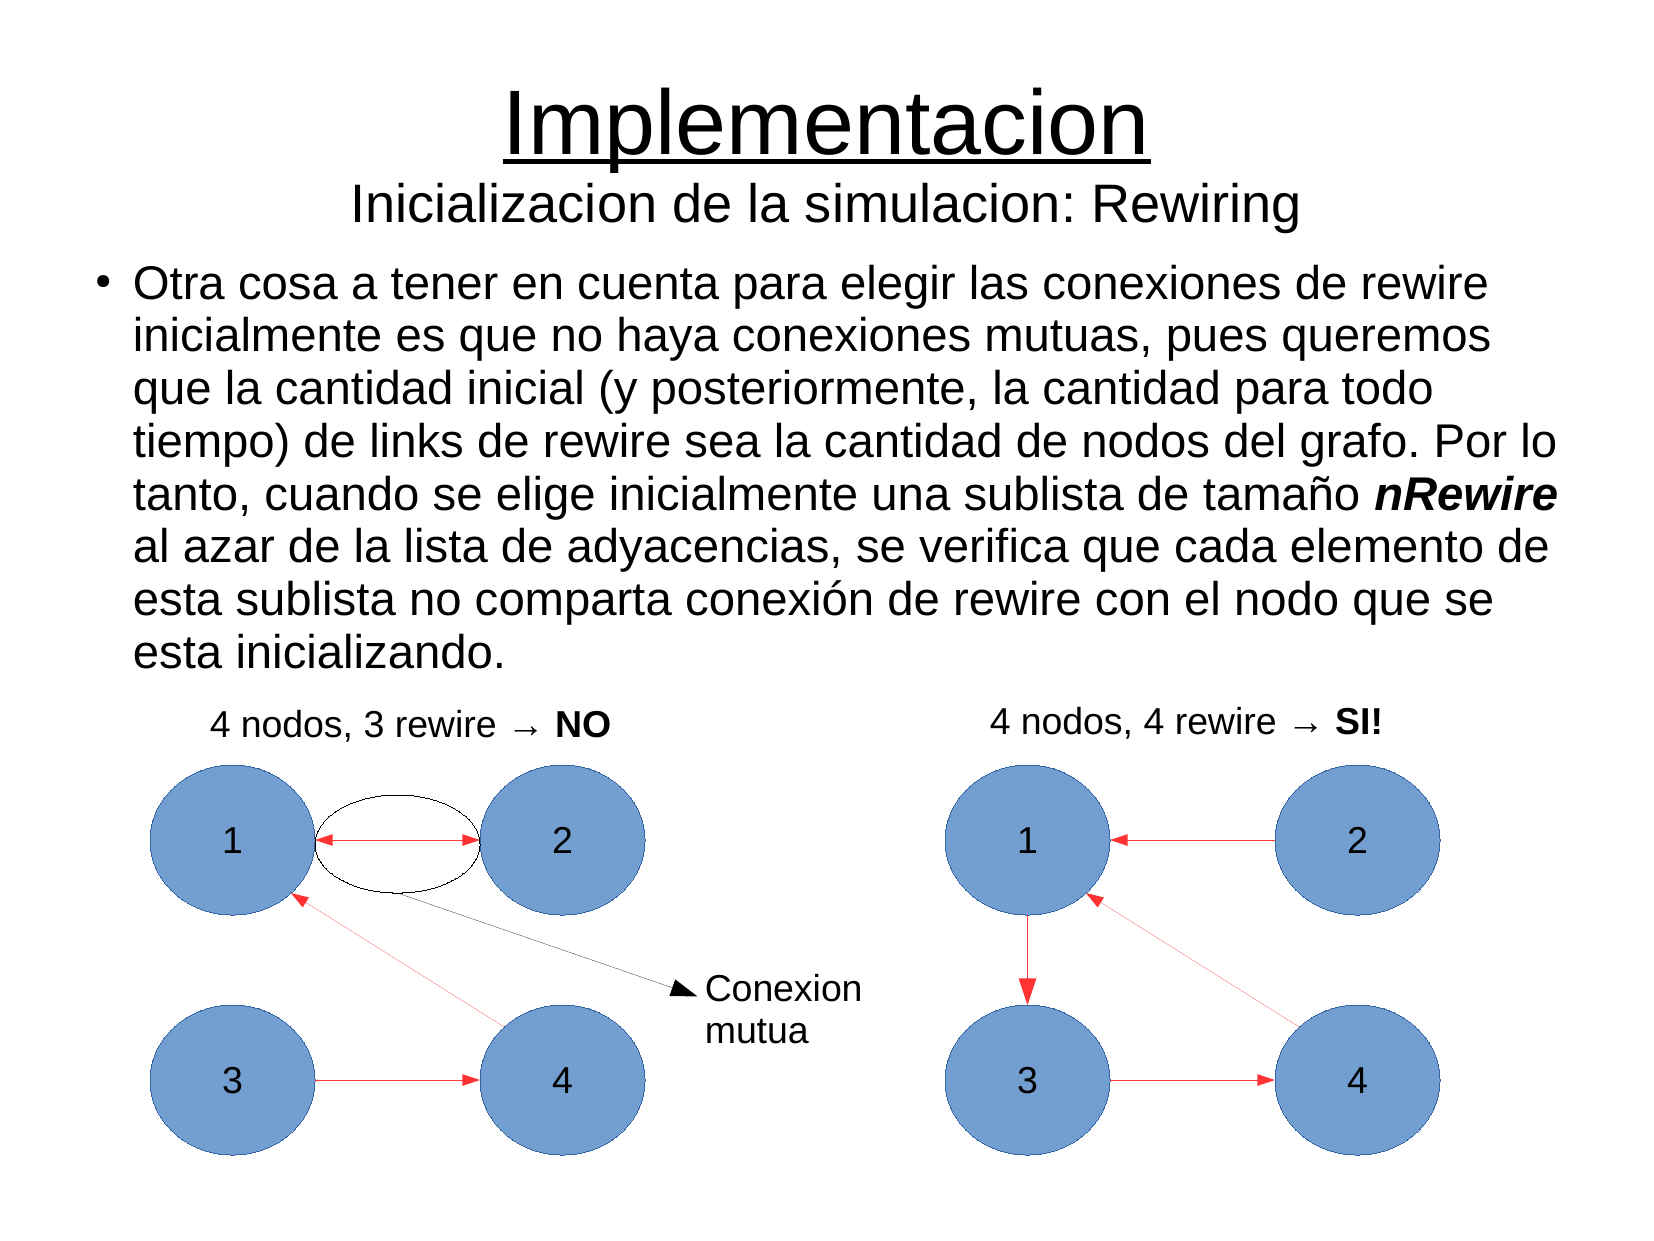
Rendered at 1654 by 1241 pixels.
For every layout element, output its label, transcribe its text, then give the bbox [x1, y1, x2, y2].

text_box 3 [945, 1005, 1111, 1156]
text_box 1 [945, 765, 1111, 916]
text_box 4 nodos, 4 rewire → SI! [975, 693, 1407, 751]
text_box 2 [480, 796, 646, 916]
text_box Conexion mutua [690, 960, 916, 1059]
text_box 4 [1275, 1005, 1441, 1156]
text_box 3 [150, 1005, 316, 1156]
text_box 2 [1275, 765, 1441, 916]
text_box 4 nodos, 3 rewire → NO [195, 696, 691, 796]
text_box 4 [480, 1005, 646, 1156]
text_box 1 [150, 773, 315, 916]
title Implementacion Inicializacion de la simulacion: Rewiring [82, 49, 1571, 257]
list Otra cosa a tener en cuenta para elegir las conexiones de rewire inicialmente es que no haya conexiones mutuas, pues queremos que la cantidad inicial (y posteriormente, la cantidad para todo tiempo) de links de rewire sea la cantidad de nodos del grafo. Por lo tanto, cuando se elige inicialmente una sublista de tamaño nRewire al azar de la lista de adyacencias, se verifica que cada elemento de esta sublista no comparta conexión de rewire con el nodo que se esta inicializando. [82, 257, 1571, 687]
